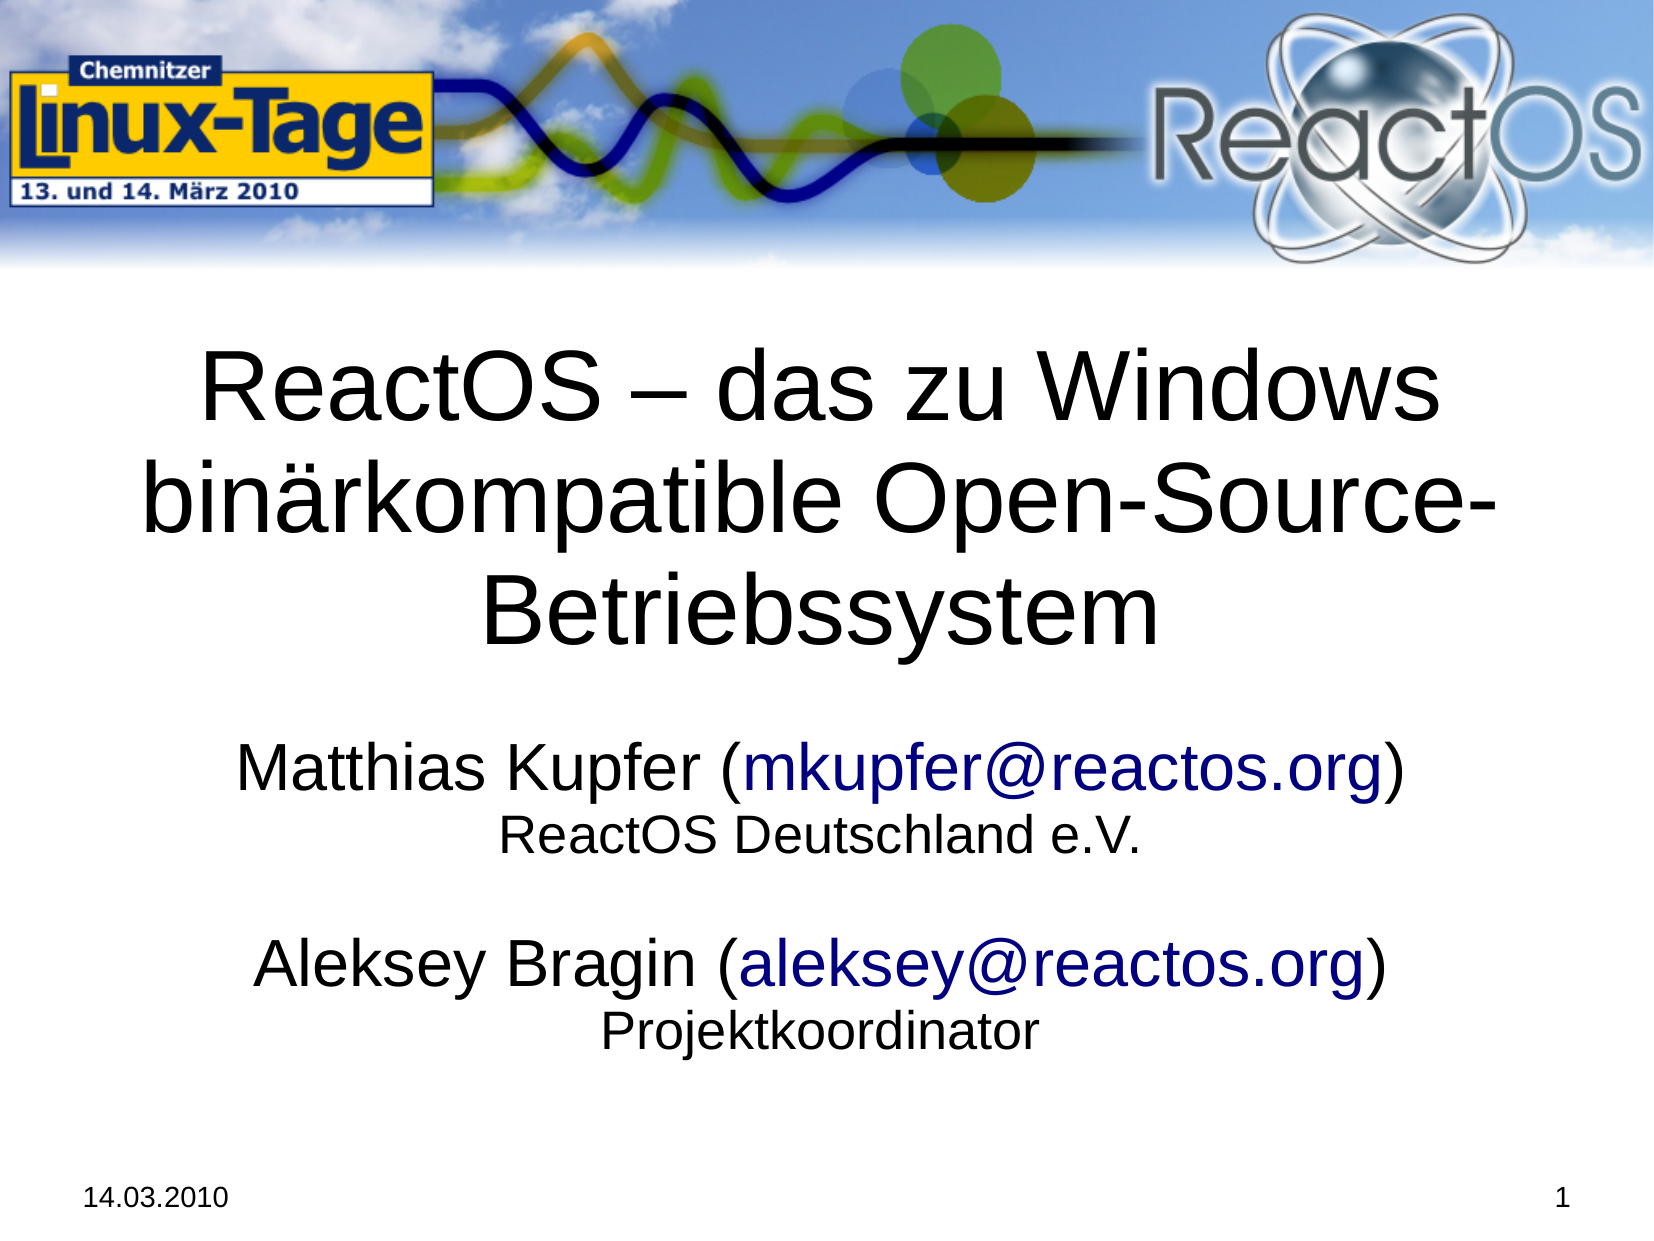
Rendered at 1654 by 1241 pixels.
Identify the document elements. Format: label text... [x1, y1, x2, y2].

text_box Matthias Kupfer (mkupfer@reactos.org) ReactOS Deutschland e.V. Aleksey Bragin (aleksey@reactos.org) Projektkoordinator [76, 730, 1565, 1062]
subtitle ReactOS – das zu Windows binärkompatible Open-Source-Betriebssystem [76, 330, 1565, 666]
picture [0, 0, 1654, 1241]
